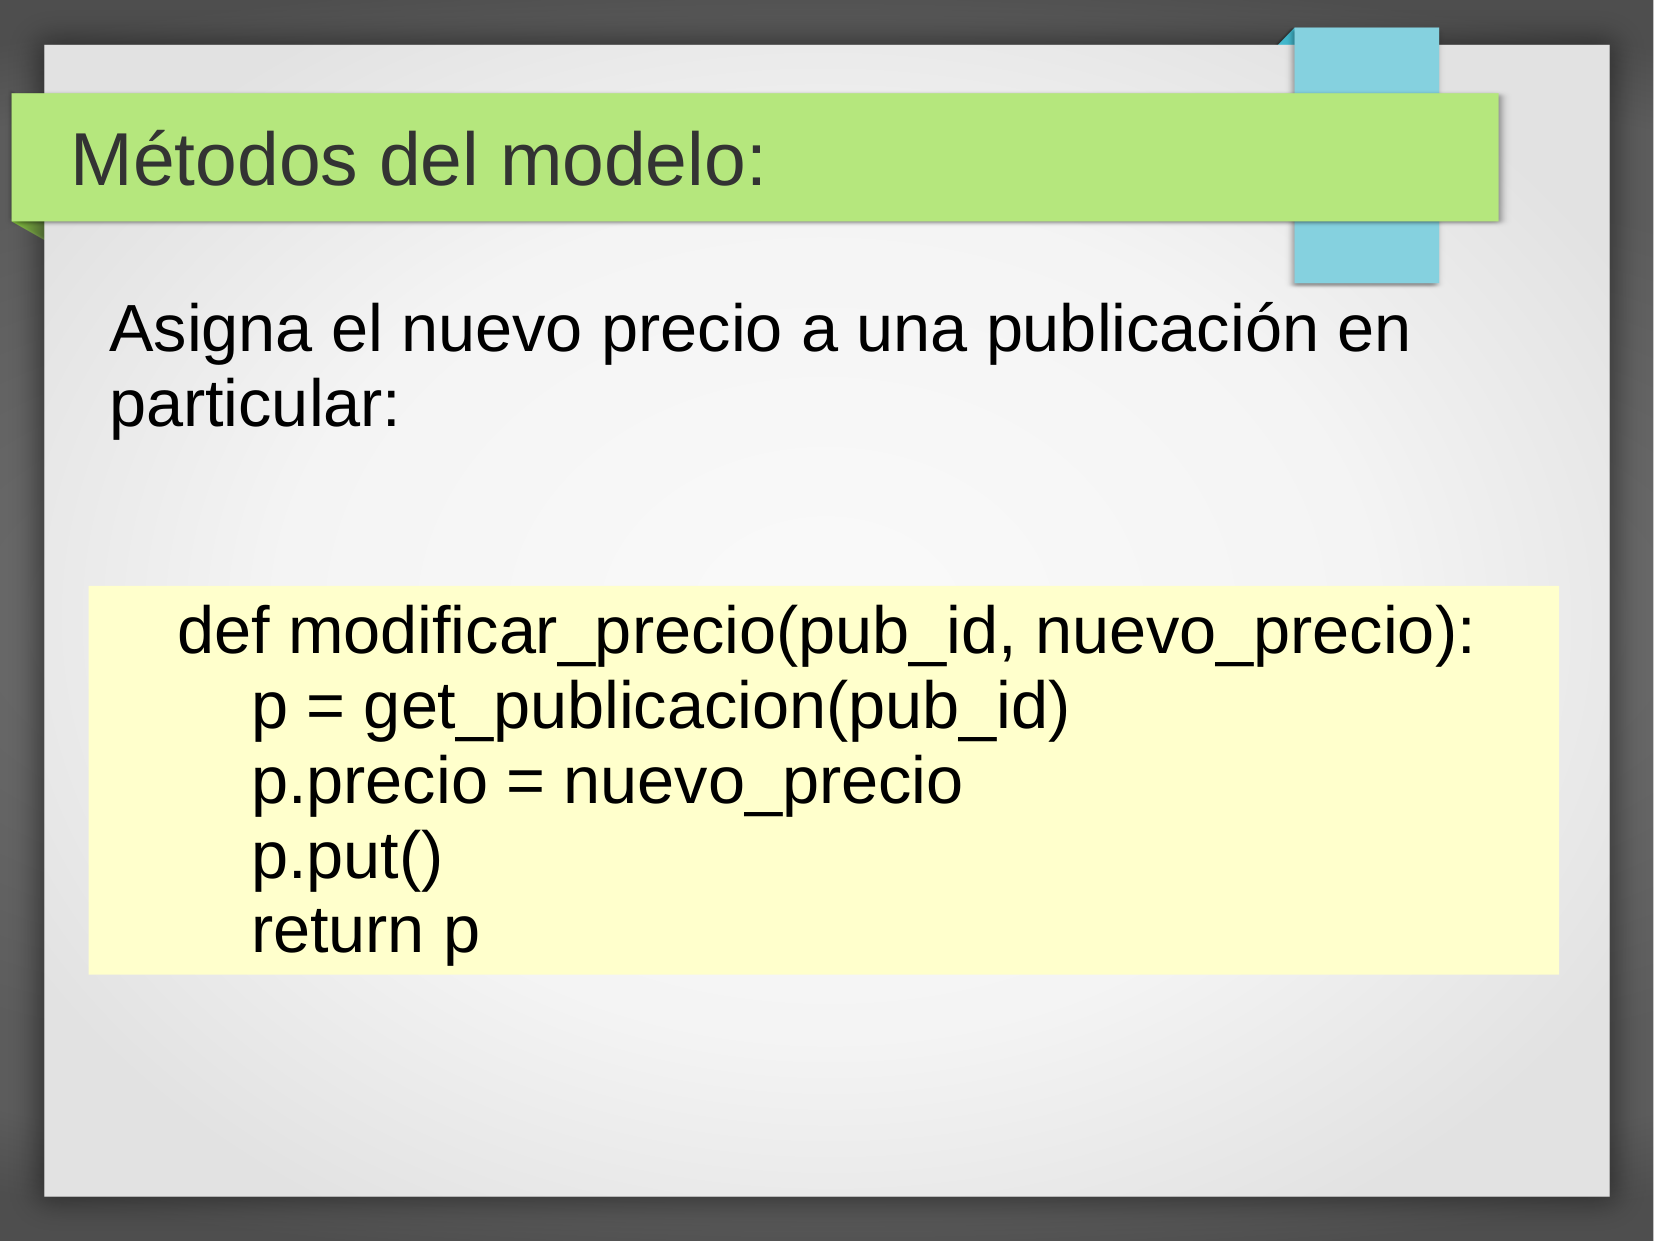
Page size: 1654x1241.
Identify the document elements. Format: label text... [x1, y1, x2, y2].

picture [0, 0, 1654, 1241]
text_box def modificar_precio(pub_id, nuevo_precio): p = get_publicacion(pub_id) p.precio = nuevo_precio p.put() return p [88, 585, 1560, 975]
text_box Asigna el nuevo precio a una publicación en particular: [94, 283, 1465, 448]
title Métodos del modelo: [70, 106, 1229, 213]
